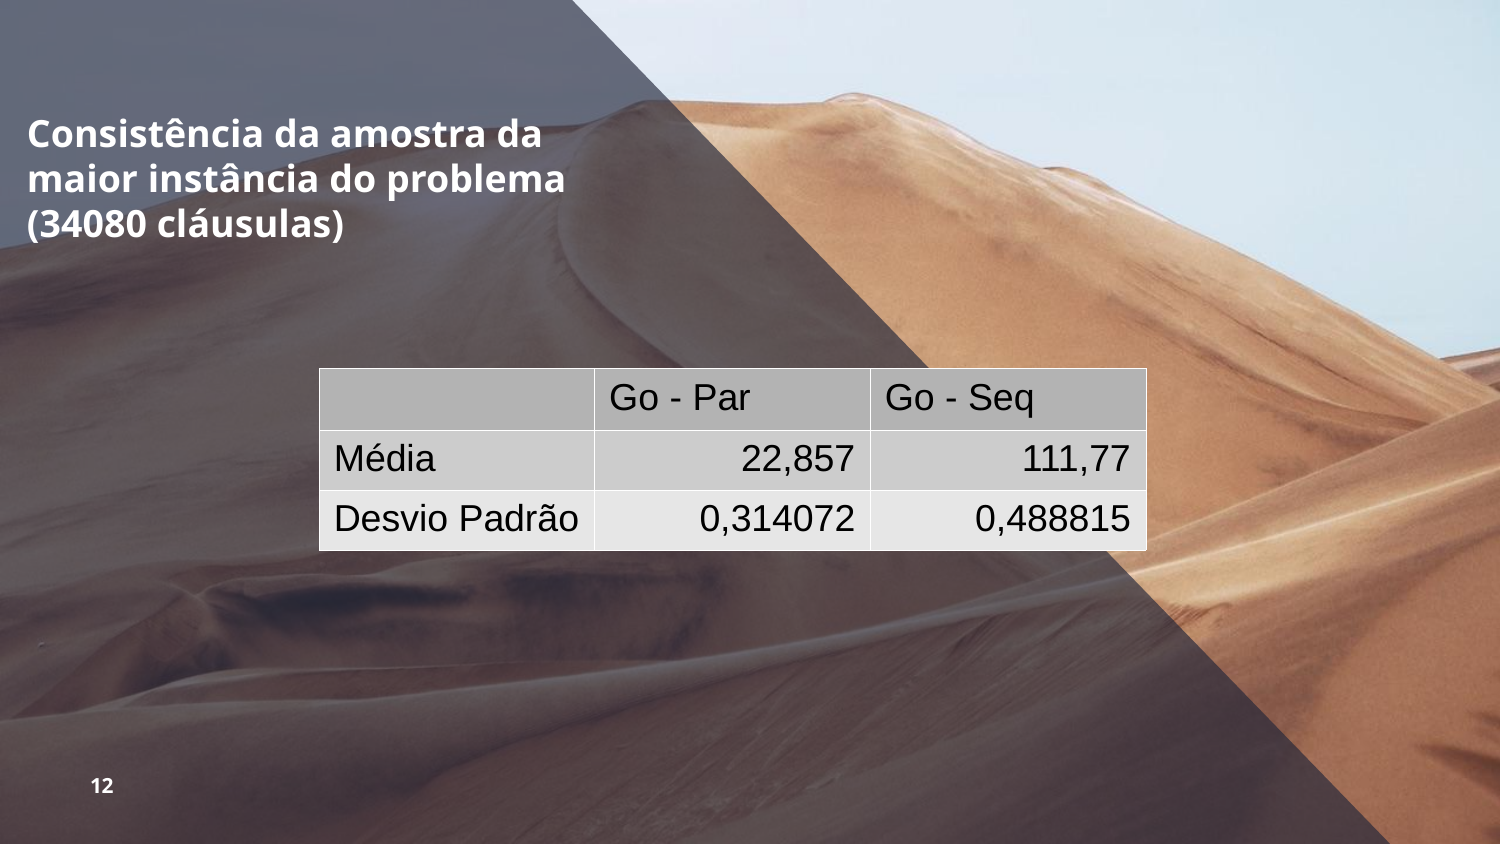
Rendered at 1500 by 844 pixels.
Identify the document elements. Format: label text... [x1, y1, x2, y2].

table_cell 0,314072 [595, 491, 870, 550]
table_cell 111,77 [871, 431, 1146, 490]
picture [574, 0, 1500, 844]
table_cell 0,488815 [871, 491, 1146, 550]
table_cell Média [320, 431, 594, 490]
slide_number <number> [75, 766, 165, 807]
table_header [320, 369, 594, 430]
table_cell 22,857 [595, 431, 870, 490]
table_header Go - Par [595, 369, 870, 430]
title Consistência da amostra da maior instância do problema (34080 cláusulas) [11, 156, 651, 260]
table_cell Desvio Padrão [320, 491, 594, 550]
table_header Go - Seq [871, 369, 1146, 430]
